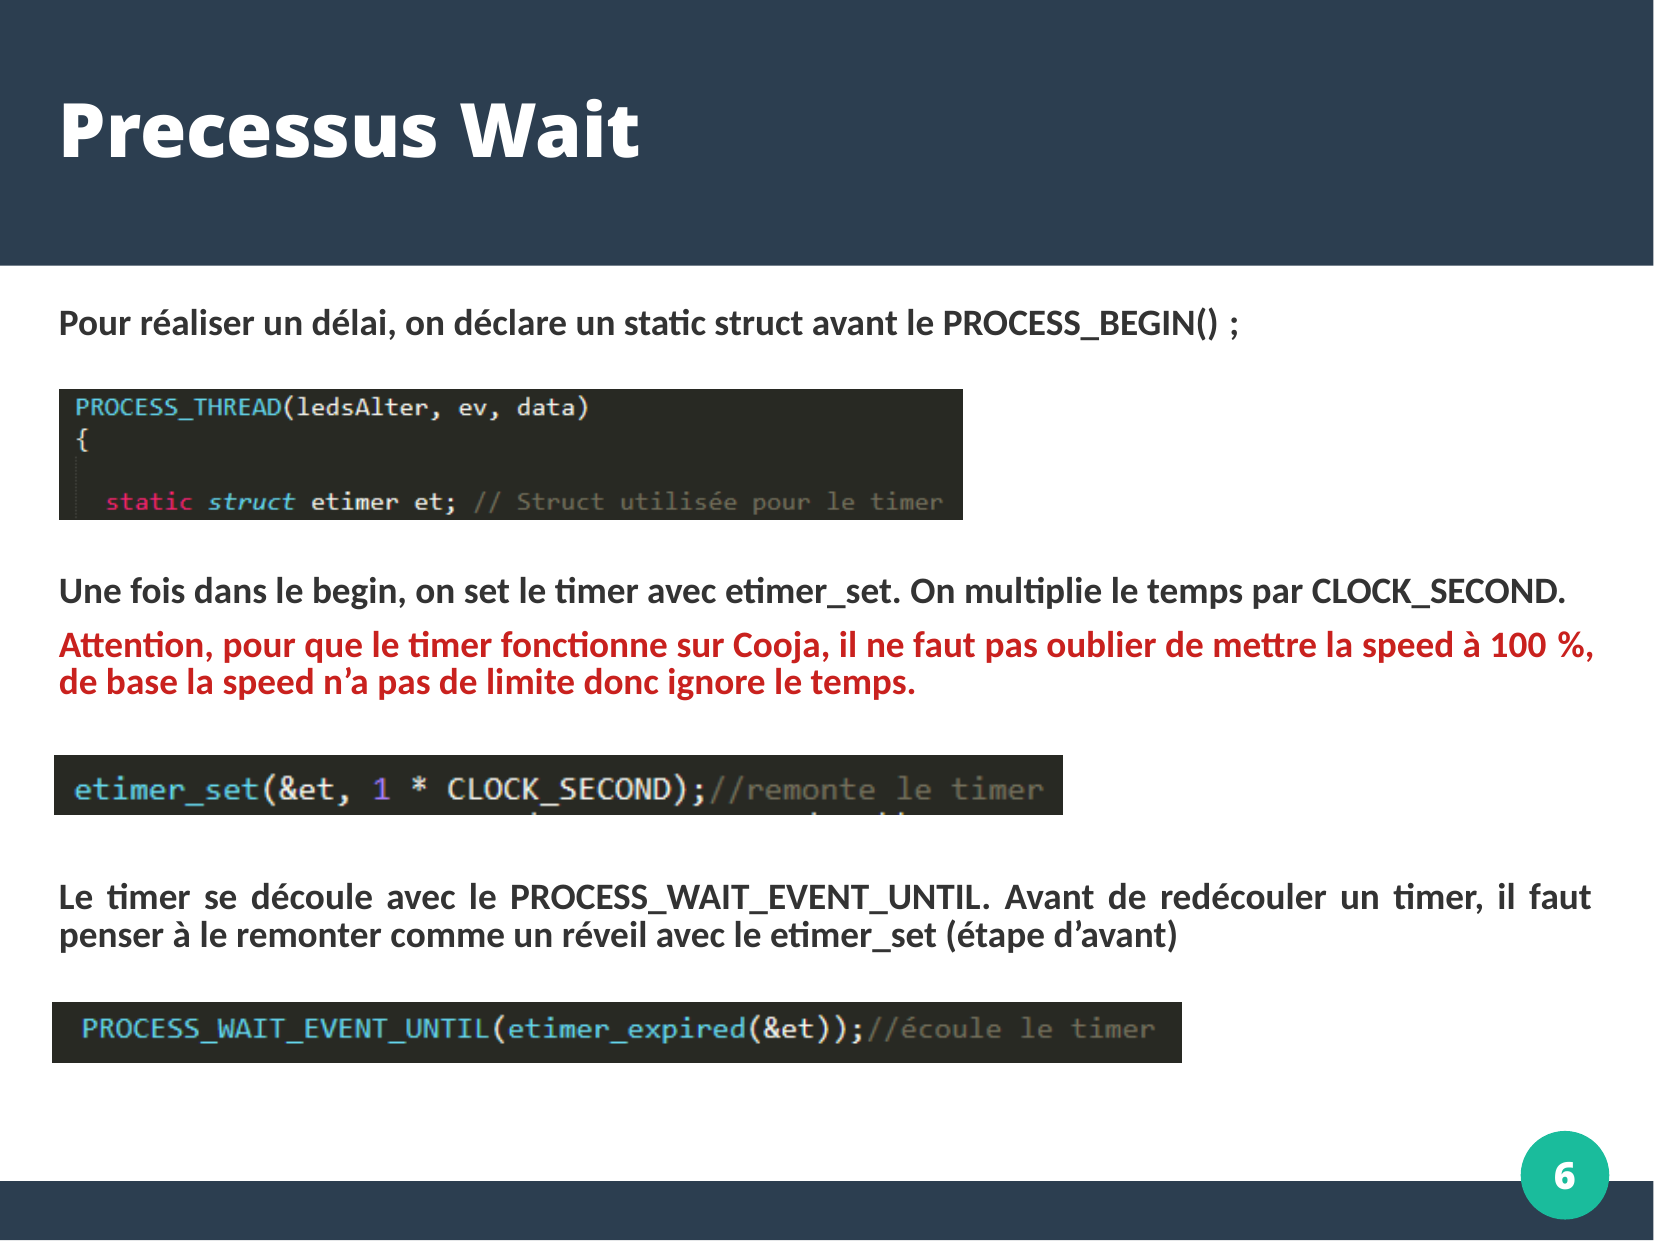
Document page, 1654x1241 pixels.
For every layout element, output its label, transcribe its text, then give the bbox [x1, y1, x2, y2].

picture [54, 755, 1063, 815]
title Precessus Wait [59, 49, 1595, 207]
list Pour réaliser un délai, on déclare un static struct avant le PROCESS_BEGIN() ; Une fois dans le begin, on set le timer avec etimer_set. On multiplie le temps par CLOCK_SECOND. Attention, pour que le timer fonctionne sur Cooja, il ne faut pas oublier de mettre la speed à 100 %, de base la speed n’a pas de limite donc ignore le temps. Le timer se découle avec le PROCESS_WAIT_EVENT_UNTIL. Avant de redécouler un timer, il faut penser à le remonter comme un réveil avec le etimer_set (étape d’avant) . . [59, 307, 1595, 1134]
picture [59, 389, 963, 520]
picture [52, 1002, 1182, 1063]
